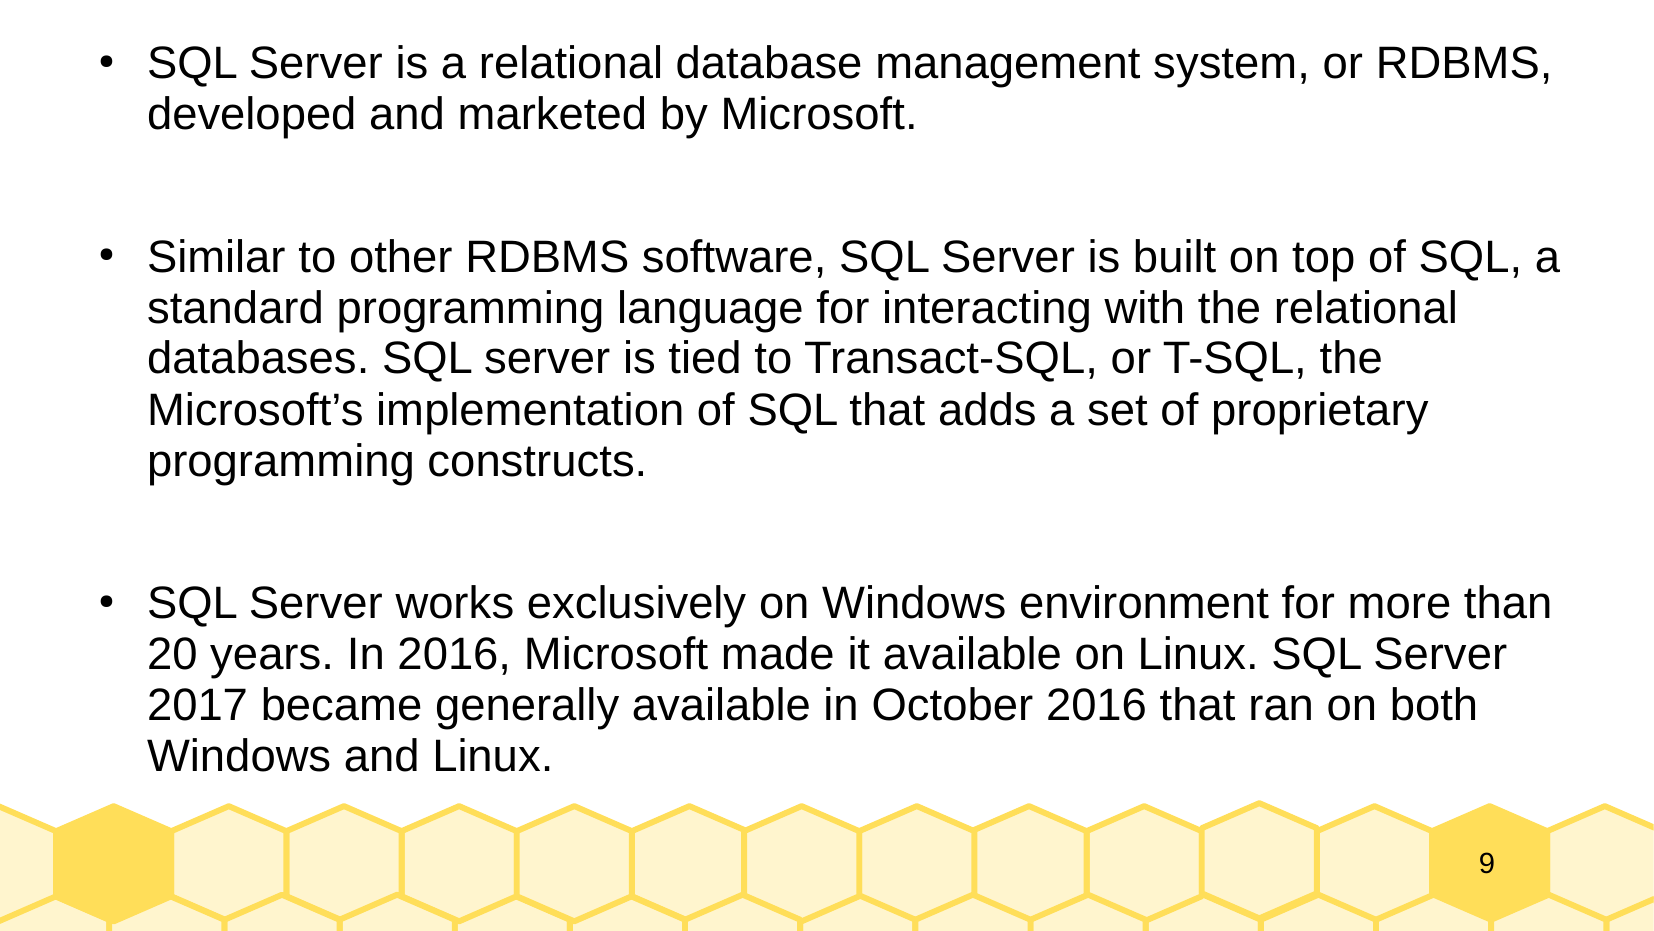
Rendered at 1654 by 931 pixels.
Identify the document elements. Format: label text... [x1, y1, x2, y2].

list SQL Server is a relational database management system, or RDBMS, developed and marketed by Microsoft. Similar to other RDBMS software, SQL Server is built on top of SQL, a standard programming language for interacting with the relational databases. SQL server is tied to Transact-SQL, or T-SQL, the Microsoft’s implementation of SQL that adds a set of proprietary programming constructs. SQL Server works exclusively on Windows environment for more than 20 years. In 2016, Microsoft made it available on Linux. SQL Server 2017 became generally available in October 2016 that ran on both Windows and Linux. [82, 37, 1571, 788]
